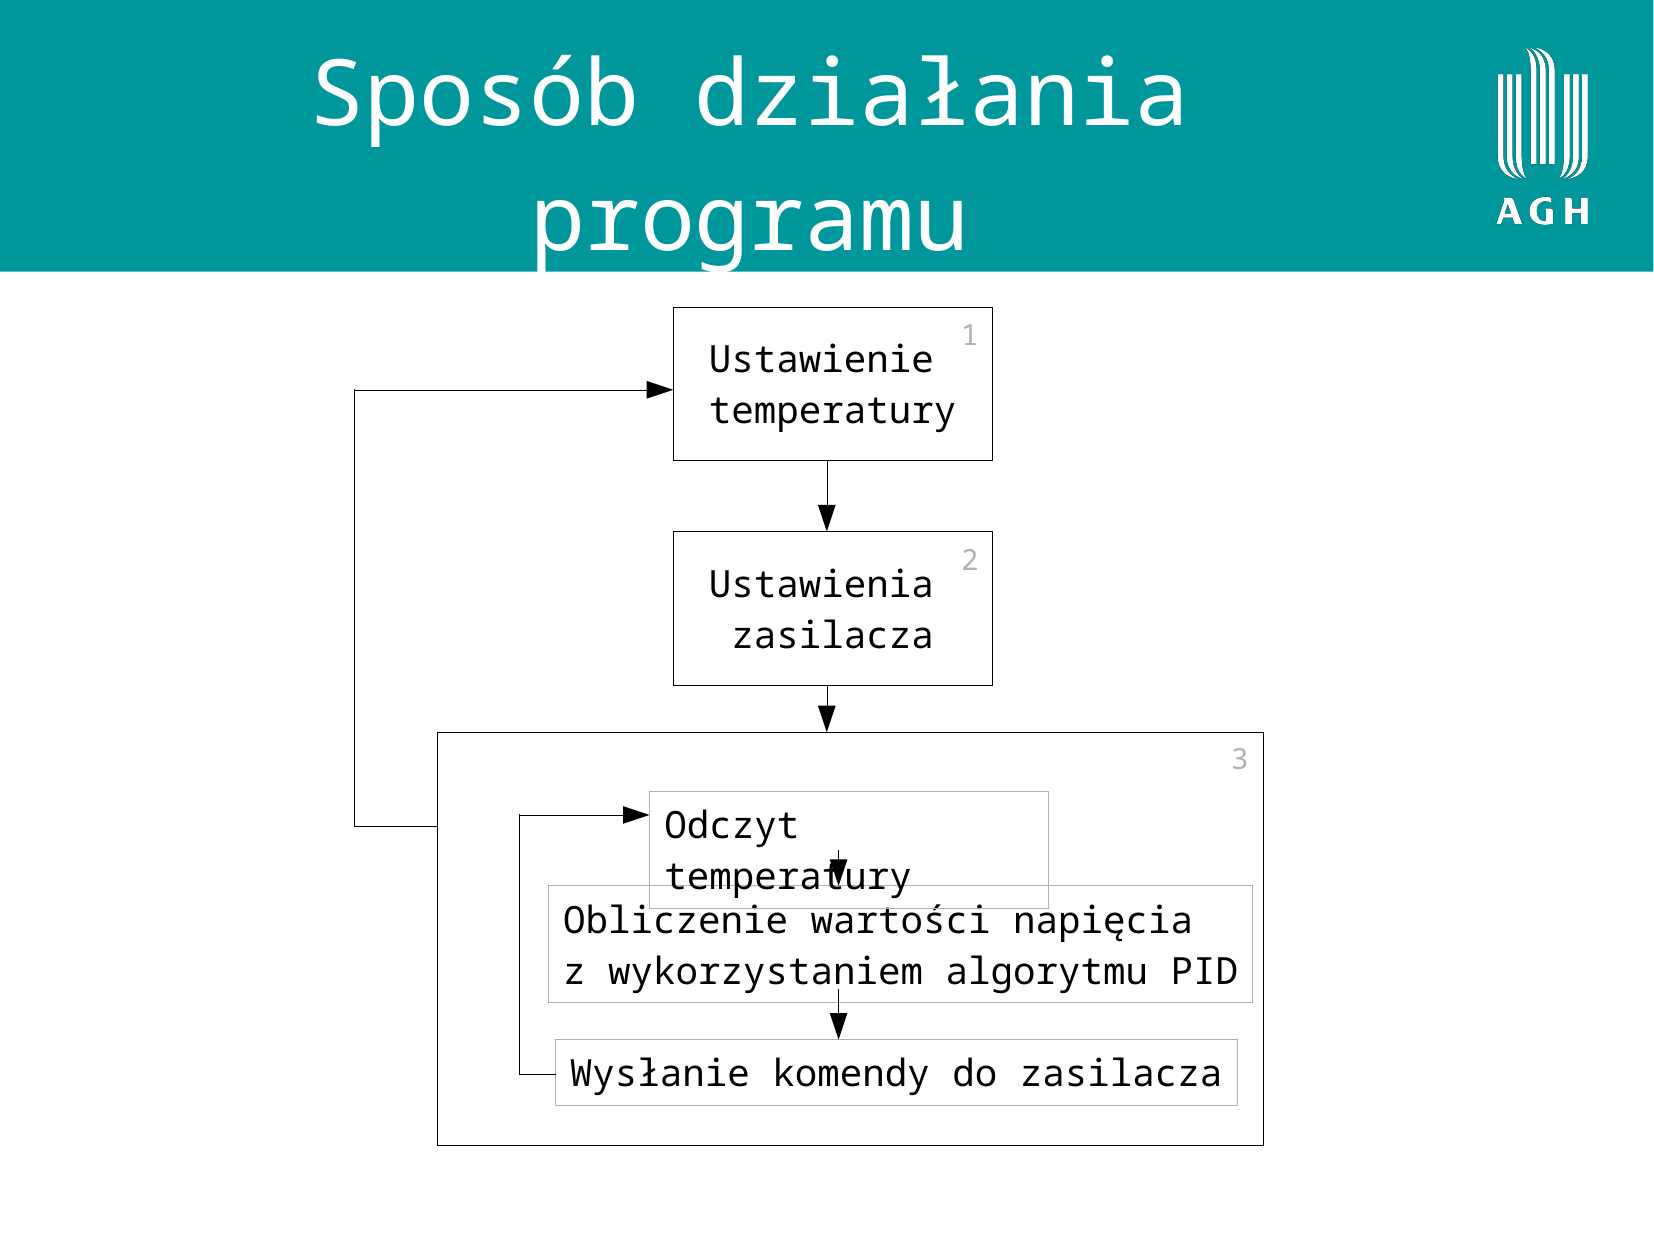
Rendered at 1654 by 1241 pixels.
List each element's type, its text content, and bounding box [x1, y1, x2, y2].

text_box [437, 732, 1264, 1146]
text_box 2 [946, 531, 993, 581]
text_box 1 [946, 307, 993, 357]
text_box Obliczenie wartości napięcia z wykorzystaniem algorytmu PID [548, 885, 1193, 989]
text_box 3 [1216, 730, 1263, 780]
text_box Wysłanie komendy do zasilacza [555, 1039, 1180, 1099]
picture [1496, 47, 1588, 225]
title Sposób działania programu [82, 49, 1418, 257]
text_box Obliczenie wartości napięcia z wykorzystaniem algorytmu PID [650, 885, 1048, 908]
text_box Ustawienie temperatury [673, 307, 993, 461]
text_box Ustawienia zasilacza [673, 531, 993, 686]
text_box Odczyt temperatury [649, 791, 1049, 851]
